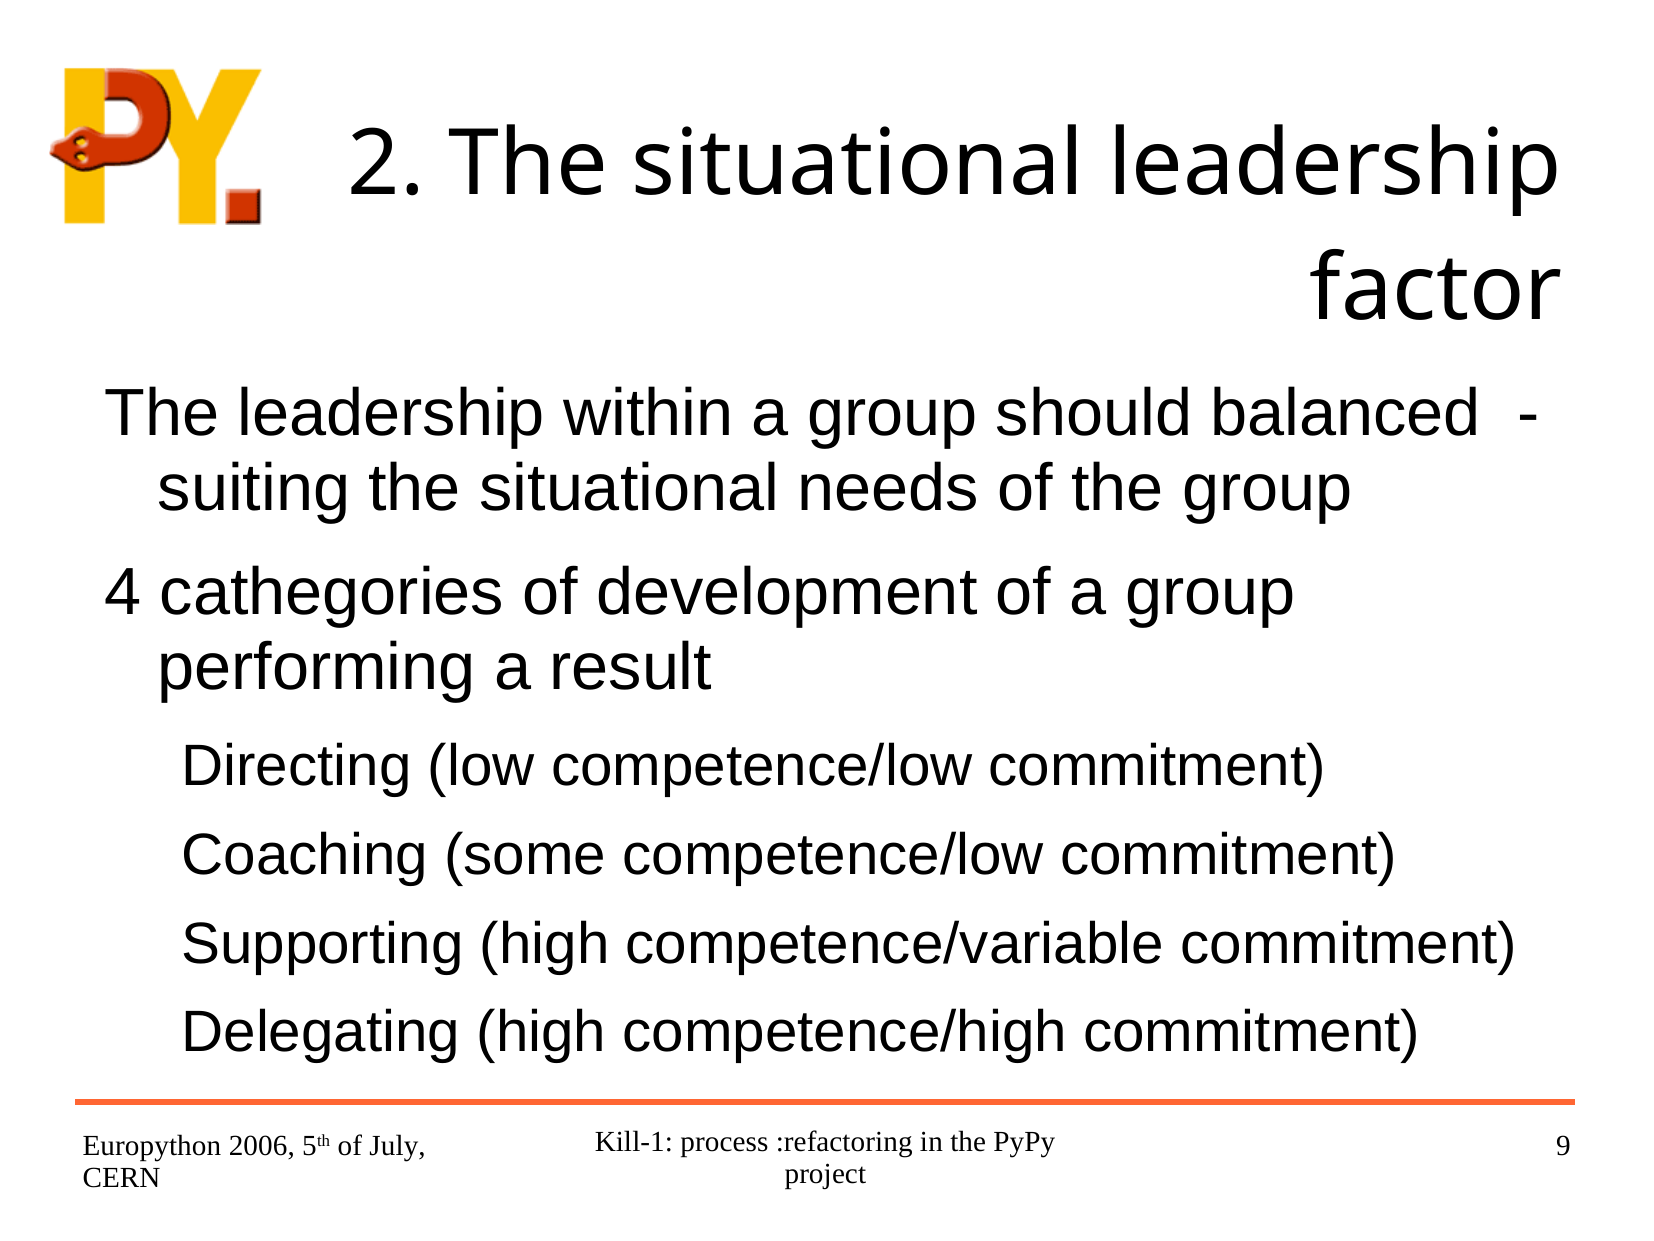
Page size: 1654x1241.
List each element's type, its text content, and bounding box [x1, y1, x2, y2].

list The leadership within a group should balanced - suiting the situational needs of the group 4 cathegories of development of a group performing a result Directing (low competence/low commitment) Coaching (some competence/low commitment) Supporting (high competence/variable commitment) Delegating (high competence/high commitment) [86, 375, 1576, 1194]
picture [49, 67, 263, 225]
title 2. The situational leadership factor [262, 109, 1564, 333]
